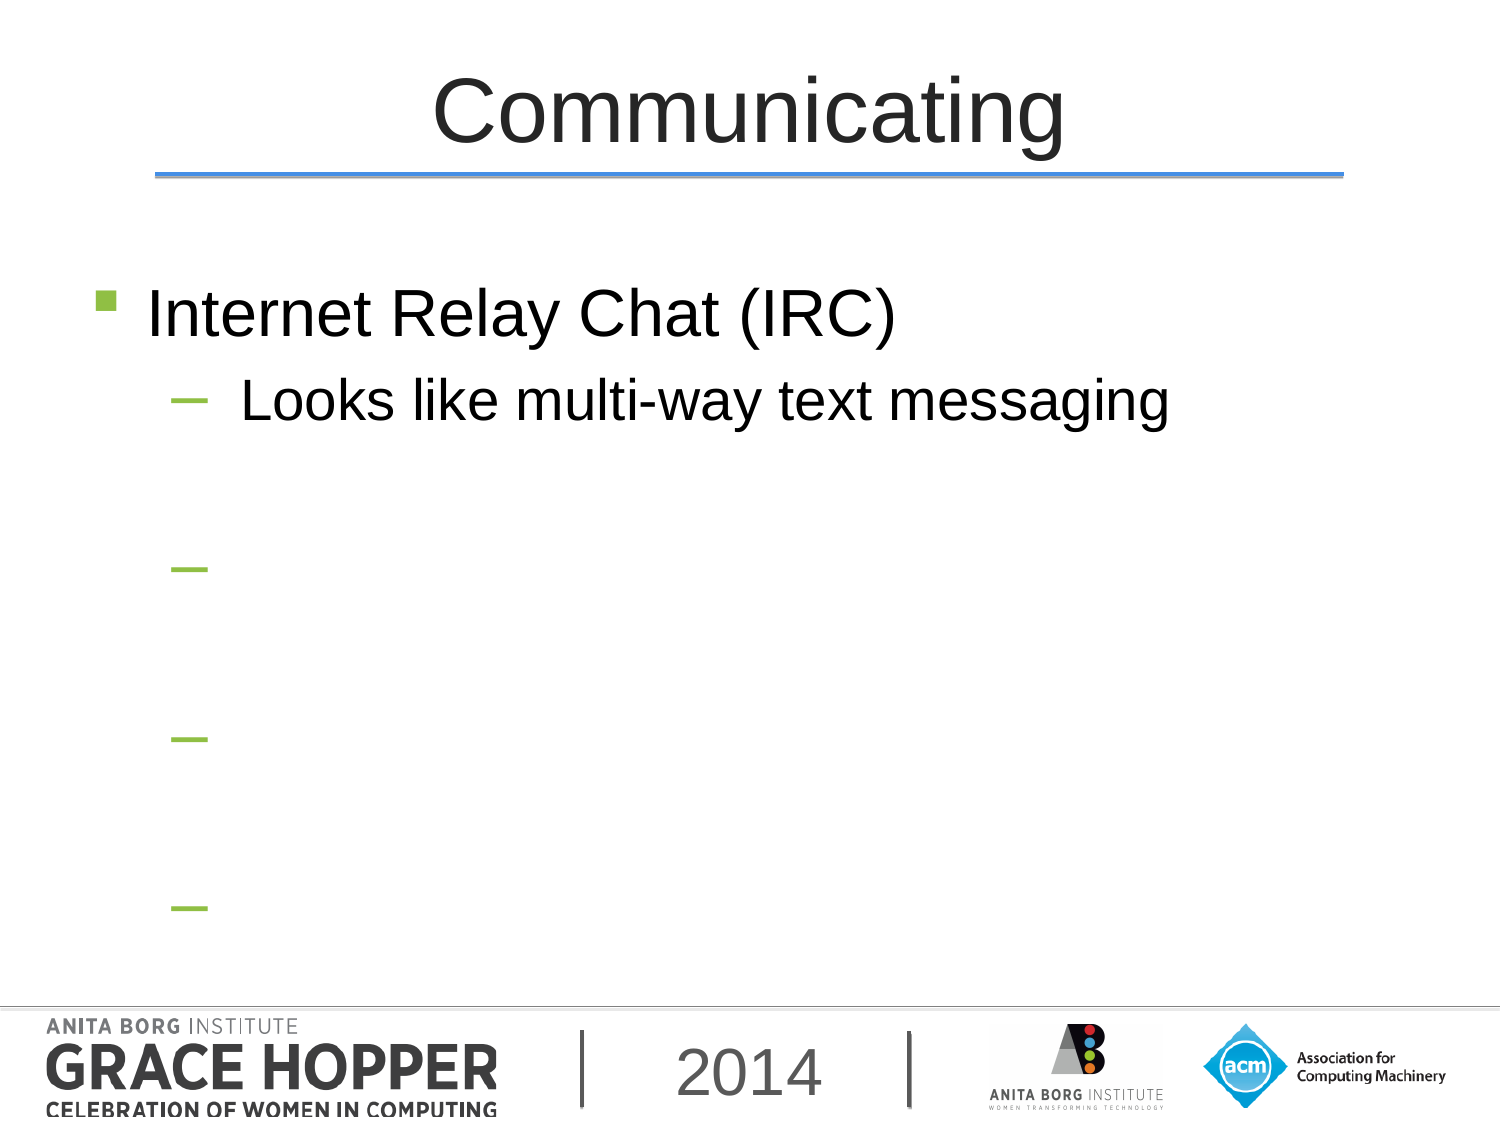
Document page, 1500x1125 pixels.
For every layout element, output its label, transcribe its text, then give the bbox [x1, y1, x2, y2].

picture [989, 1024, 1163, 1110]
list Internet Relay Chat (IRC) Looks like multi-way text messaging Use a dedicated client (not a web client) Connect to a network Once on the network, join a channel [75, 262, 1425, 1005]
title Communicating [75, 19, 1425, 191]
